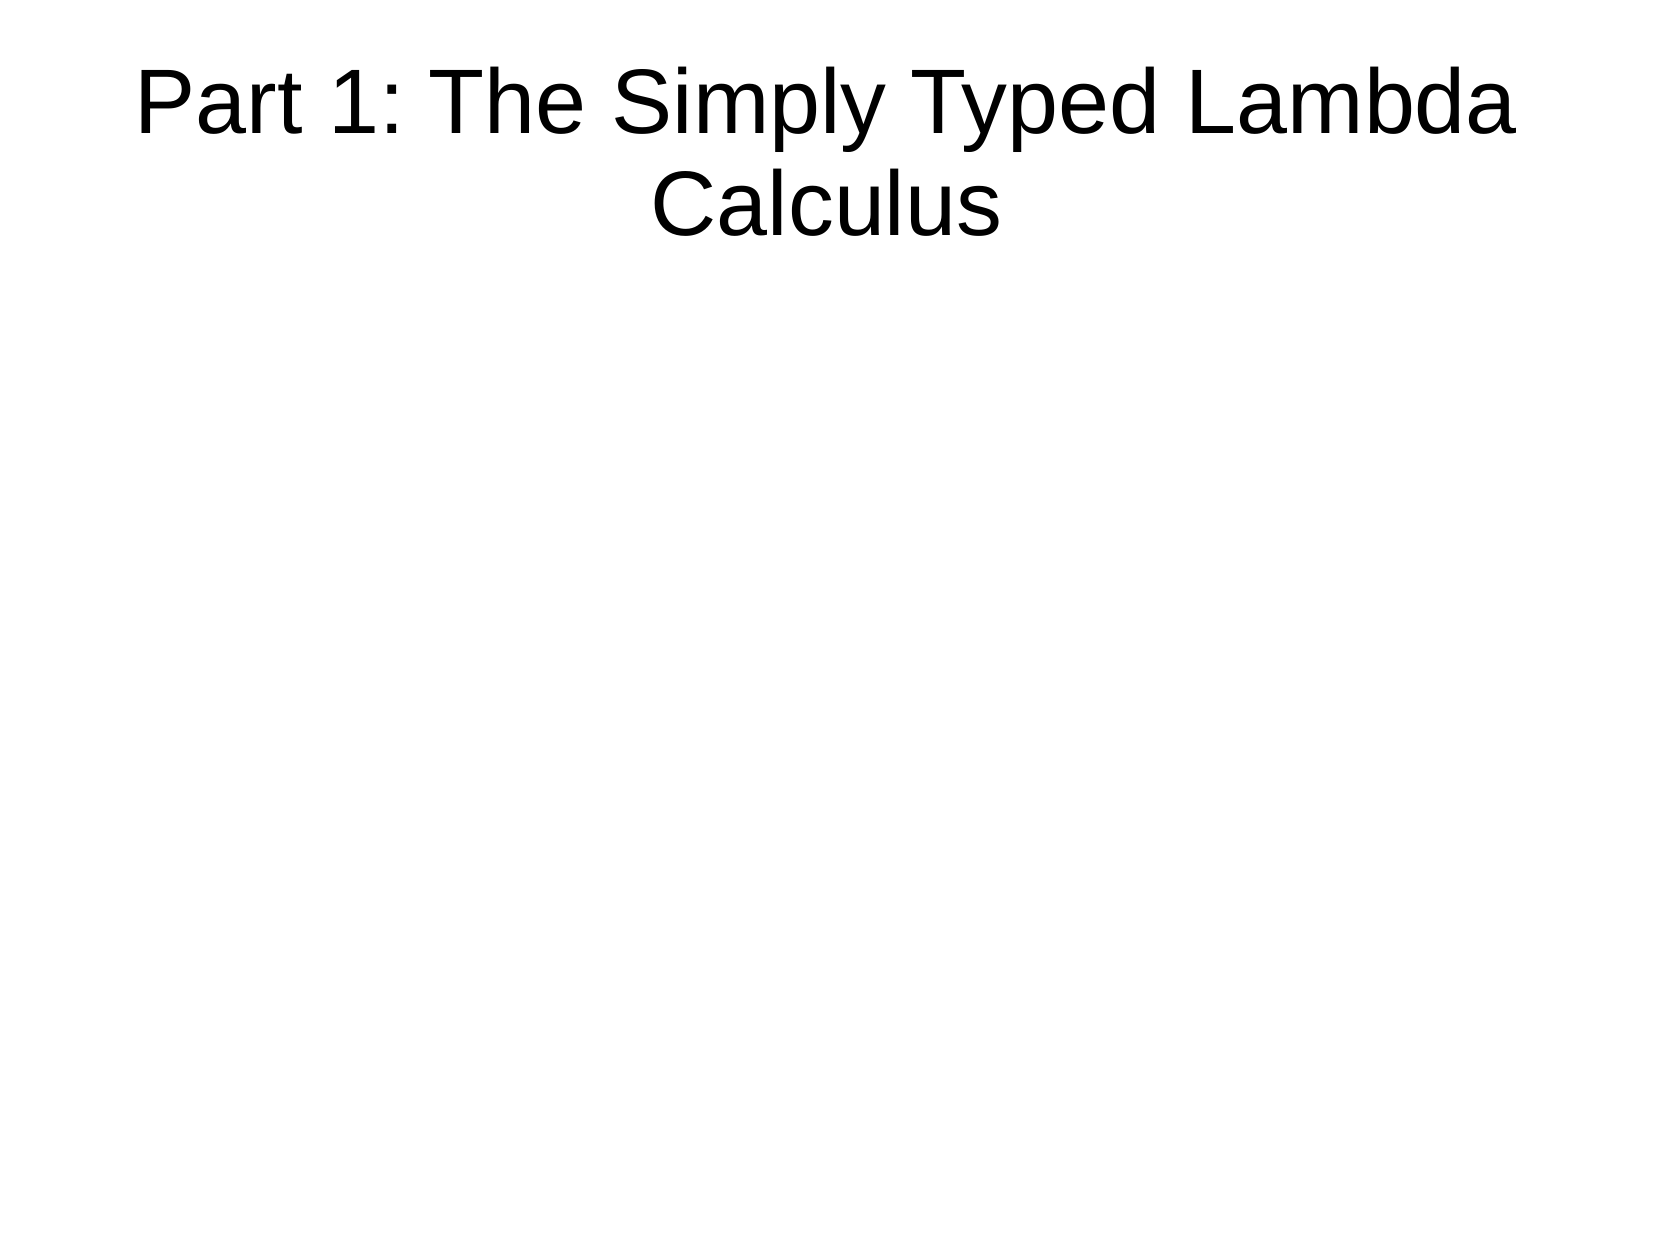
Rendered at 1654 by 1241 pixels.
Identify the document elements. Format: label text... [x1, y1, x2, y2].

title Part 1: The Simply Typed Lambda Calculus [82, 49, 1571, 257]
